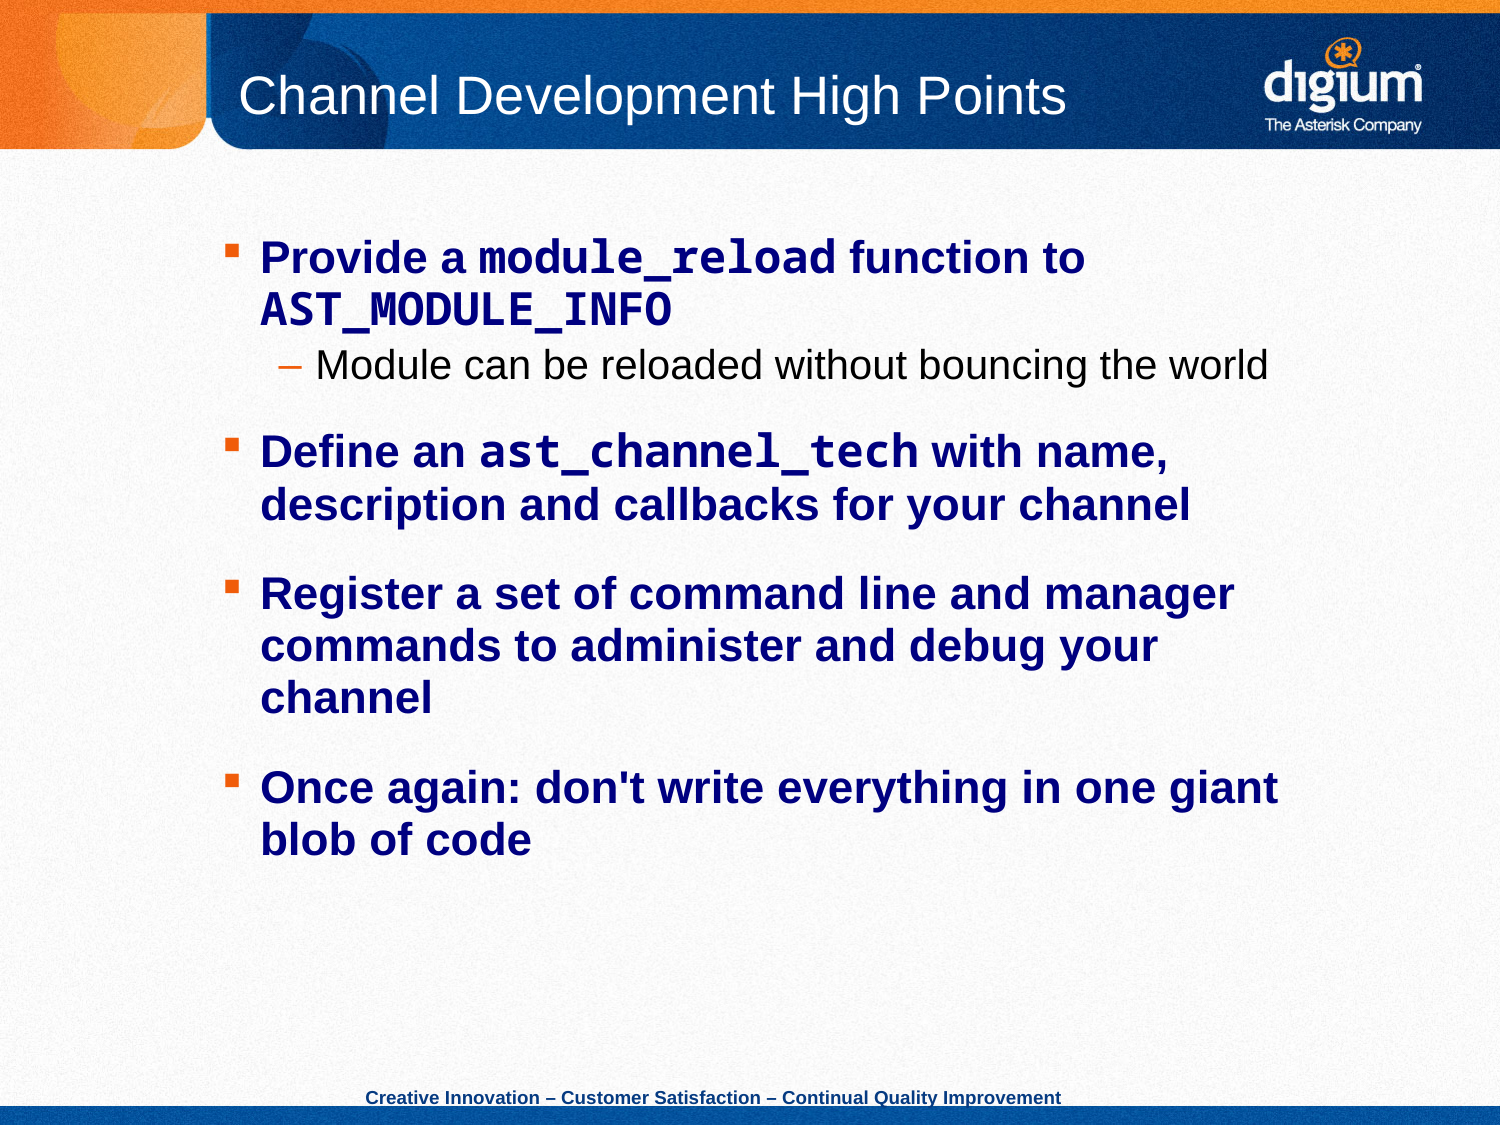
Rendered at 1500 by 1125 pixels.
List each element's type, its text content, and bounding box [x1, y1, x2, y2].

title Channel Development High Points [238, 27, 1243, 127]
picture [0, 0, 1500, 1125]
list Provide a module_reload function to AST_MODULE_INFO Module can be reloaded without bouncing the world Define an ast_channel_tech with name, description and callbacks for your channel Register a set of command line and manager commands to administer and debug your channel Once again: don't write everything in one giant blob of code [206, 224, 1301, 877]
